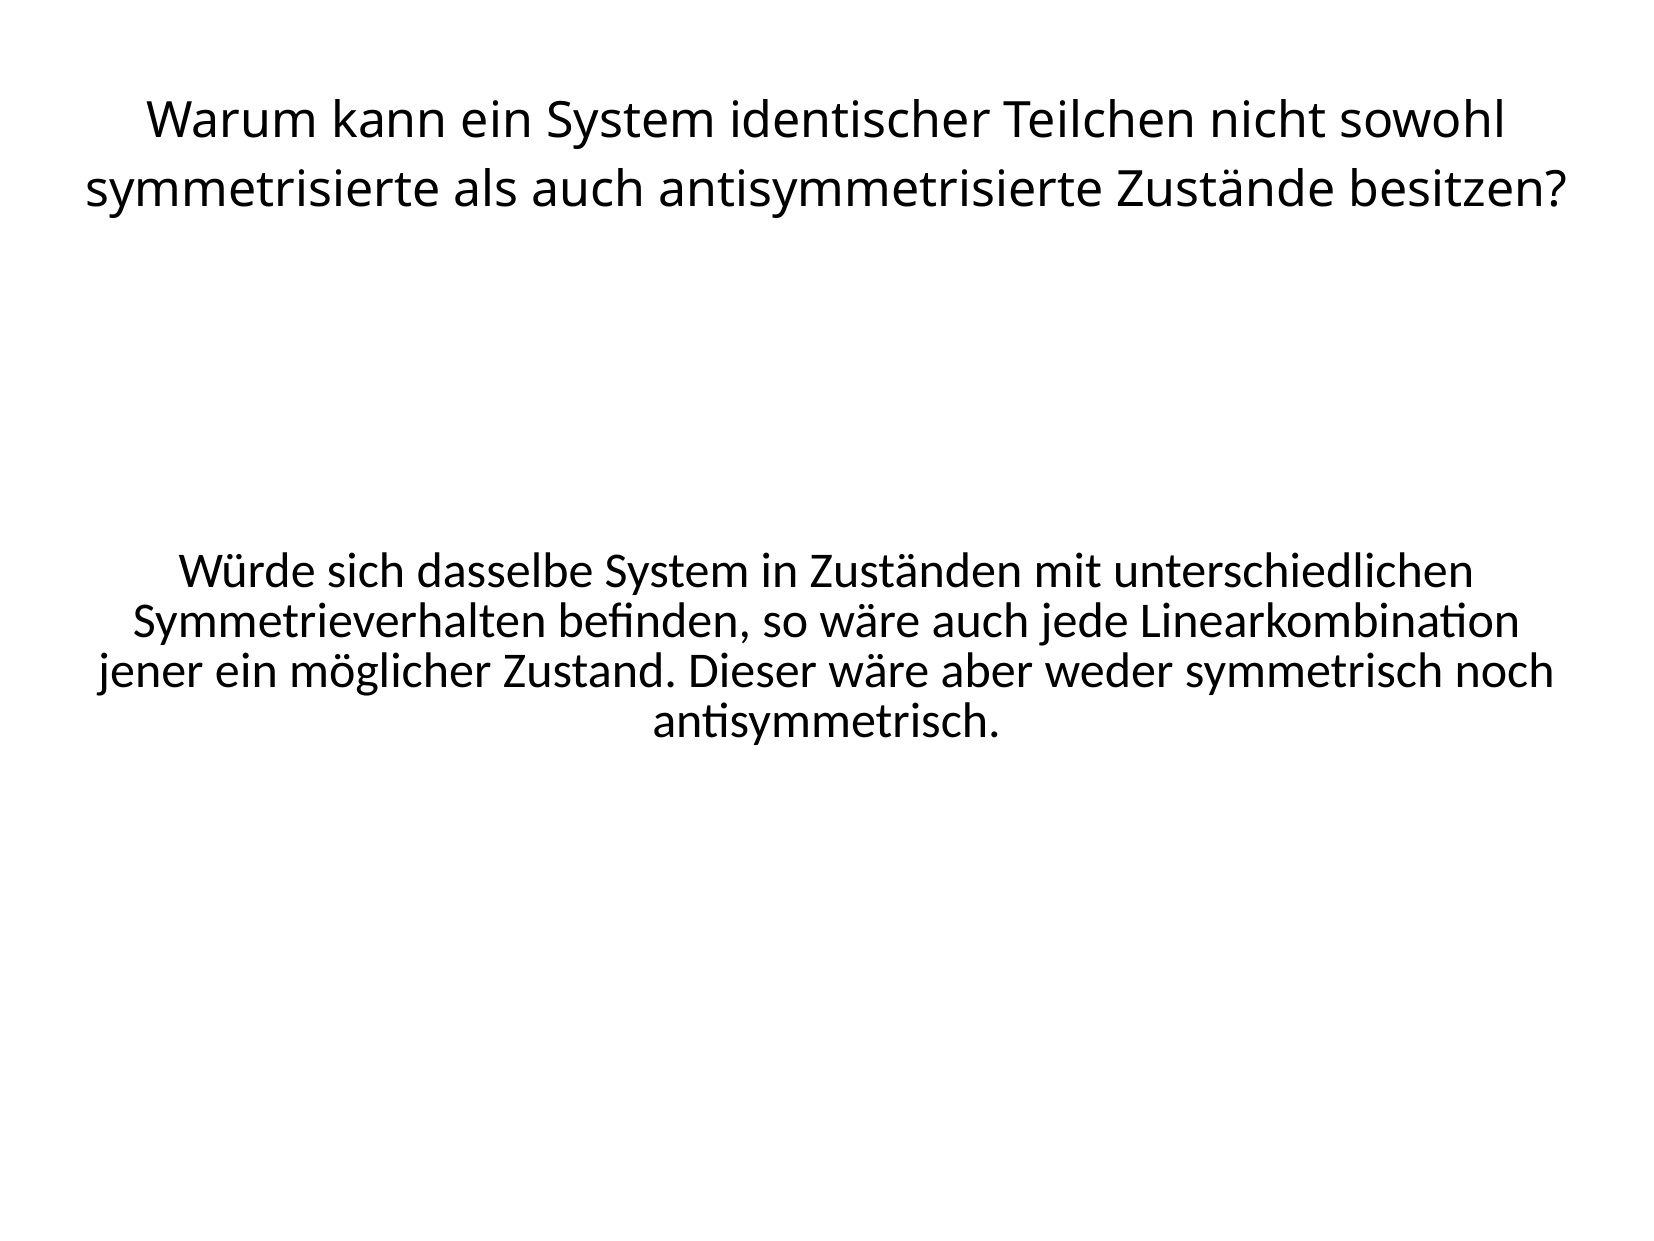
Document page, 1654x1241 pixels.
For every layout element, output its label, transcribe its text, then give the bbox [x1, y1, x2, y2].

subtitle Würde sich dasselbe System in Zuständen mit unterschiedlichen Symmetrieverhalten befinden, so wäre auch jede Linearkombination jener ein möglicher Zustand. Dieser wäre aber weder symmetrisch noch antisymmetrisch. [82, 290, 1571, 1010]
title Warum kann ein System identischer Teilchen nicht sowohl symmetrisierte als auch antisymmetrisierte Zustände besitzen? [82, 49, 1571, 257]
